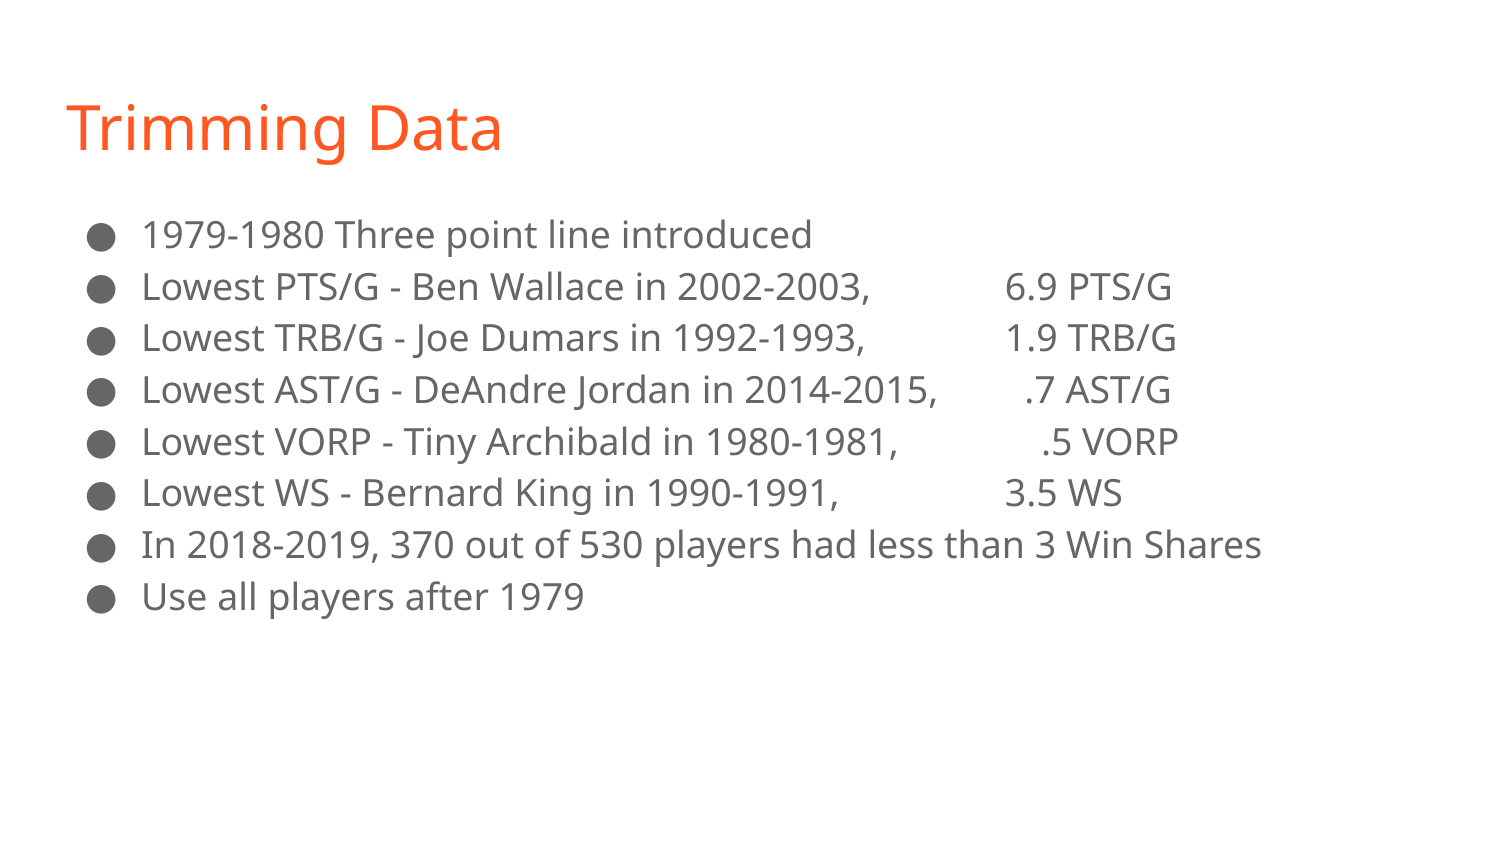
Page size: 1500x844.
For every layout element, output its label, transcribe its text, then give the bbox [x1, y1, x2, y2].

list 1979-1980 Three point line introduced Lowest PTS/G - Ben Wallace in 2002-2003, 6.9 PTS/G Lowest TRB/G - Joe Dumars in 1992-1993, 1.9 TRB/G Lowest AST/G - DeAndre Jordan in 2014-2015, .7 AST/G Lowest VORP - Tiny Archibald in 1980-1981, .5 VORP Lowest WS - Bernard King in 1990-1991, 3.5 WS In 2018-2019, 370 out of 530 players had less than 3 Win Shares Use all players after 1979 [51, 189, 1449, 750]
title Trimming Data [51, 72, 1449, 167]
